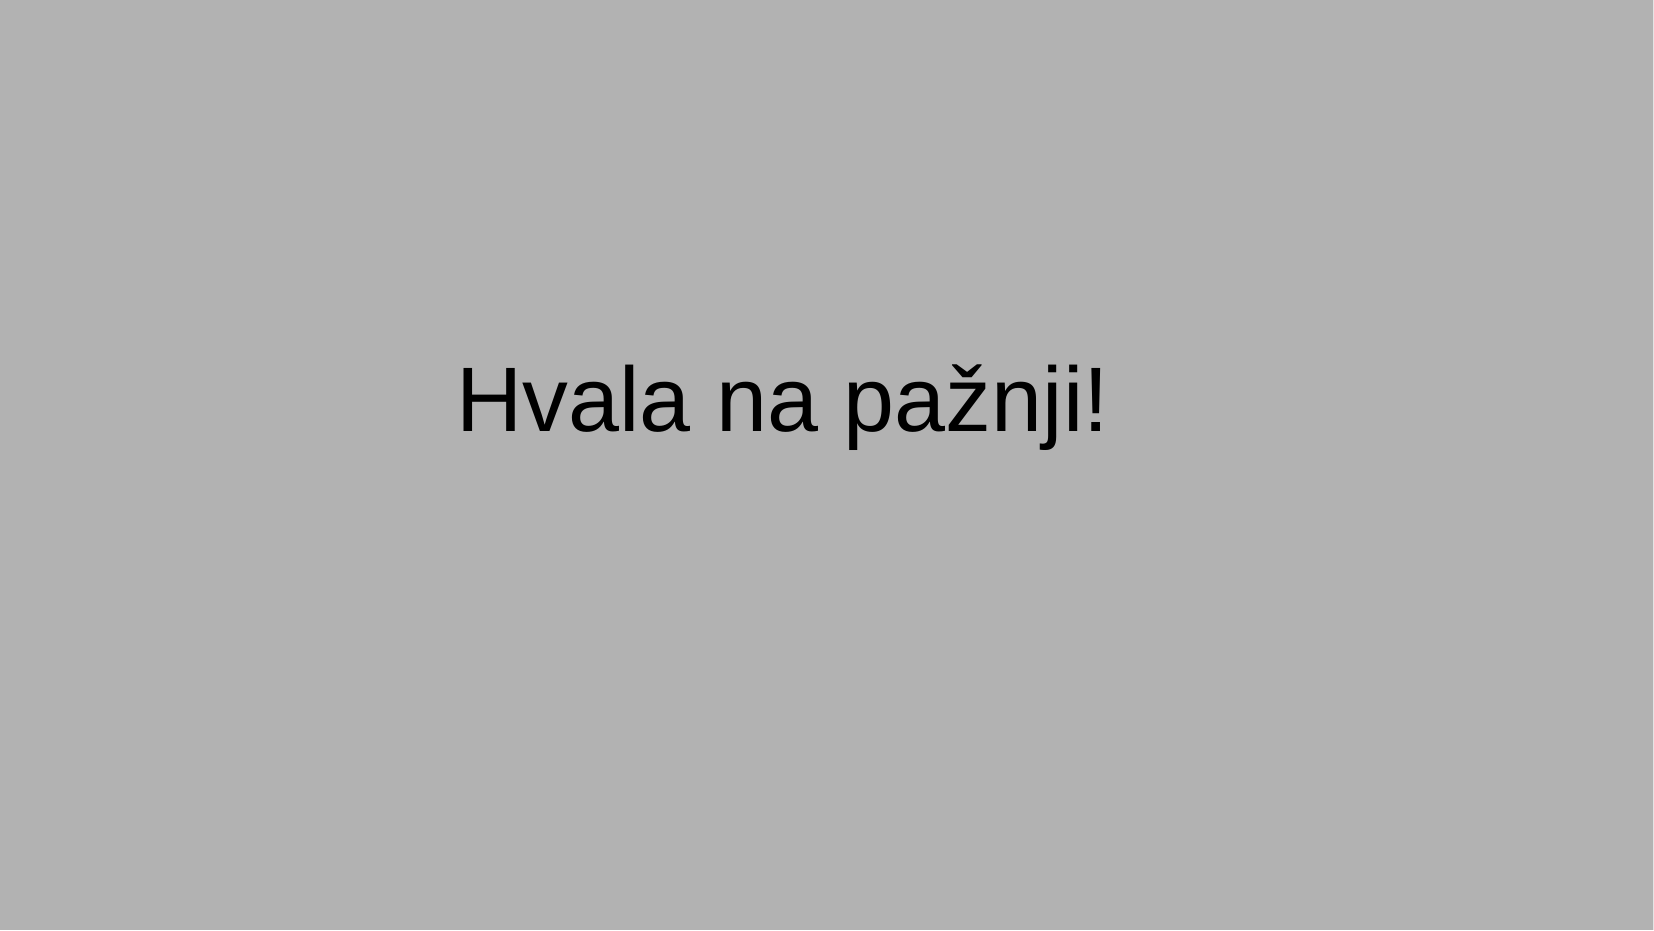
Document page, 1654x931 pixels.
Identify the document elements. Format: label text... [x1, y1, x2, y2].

title Hvala na pažnji! [45, 169, 1522, 631]
